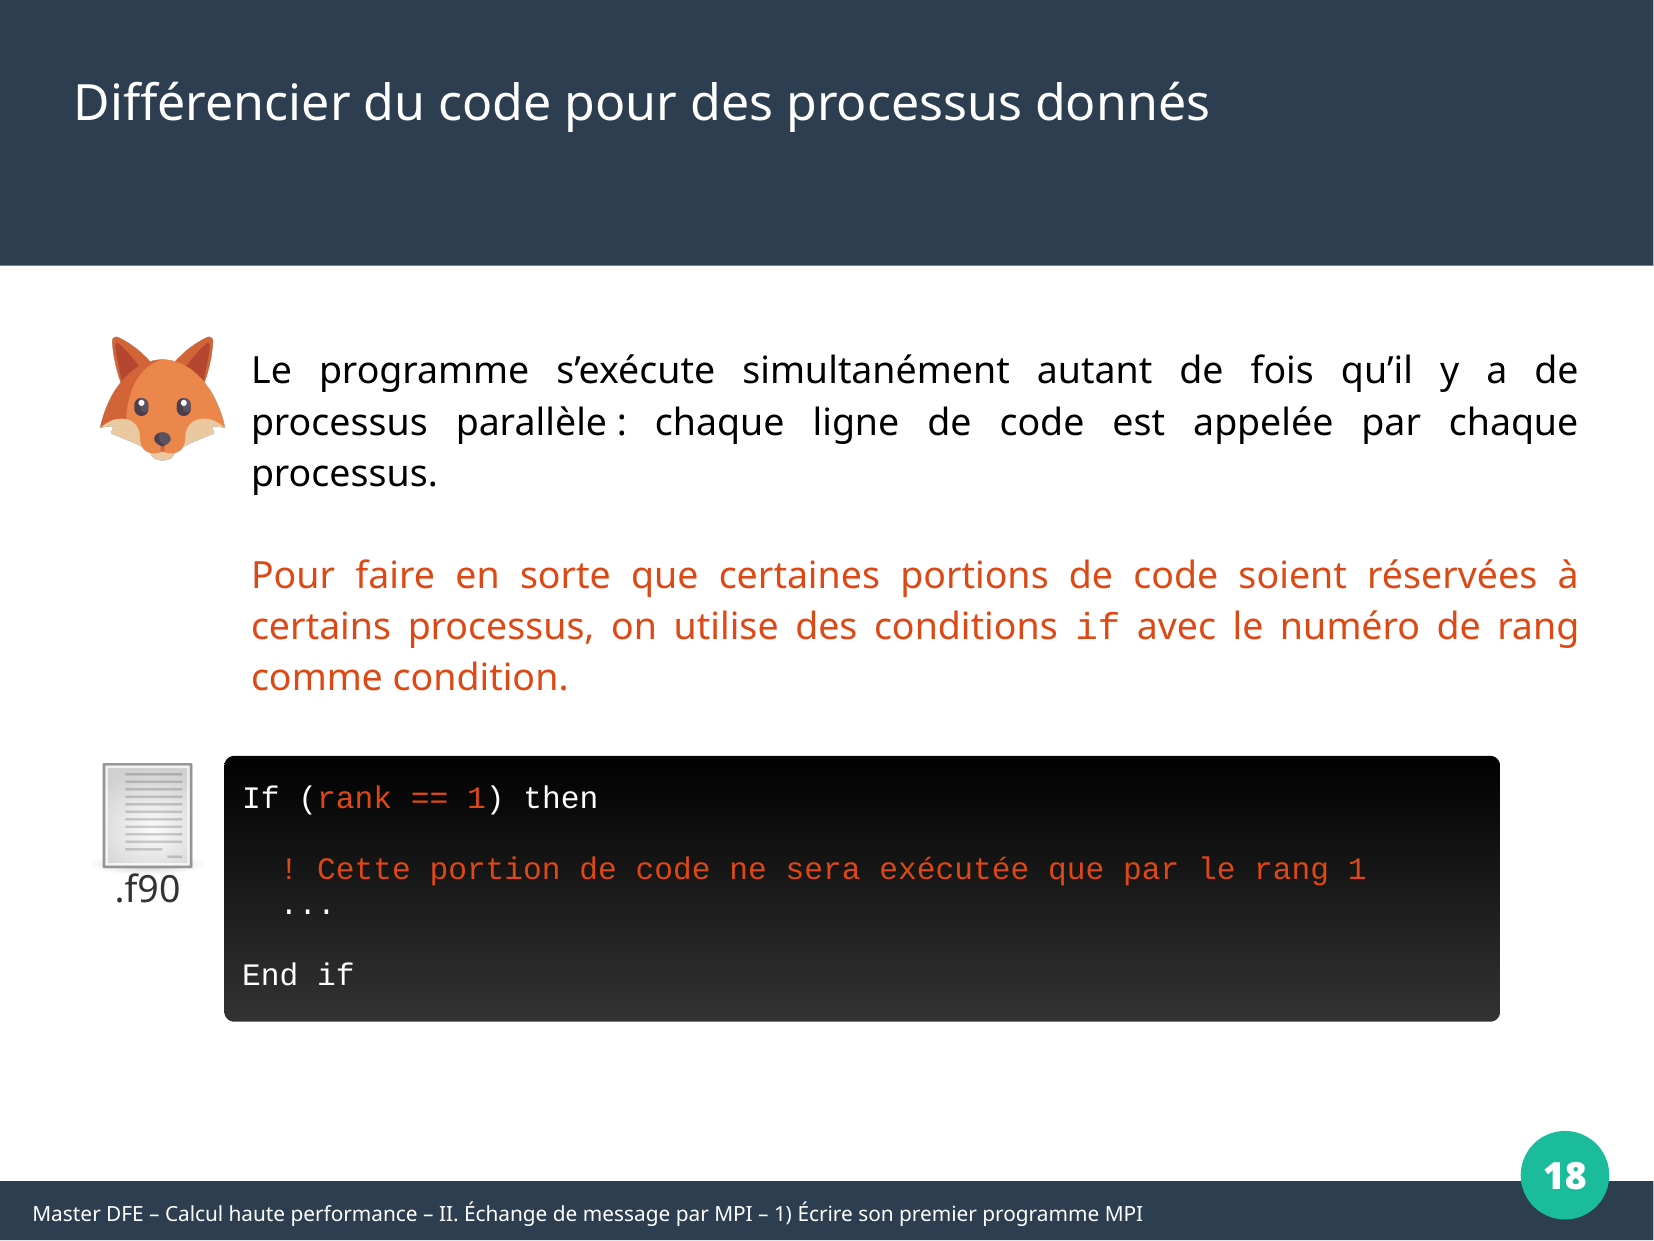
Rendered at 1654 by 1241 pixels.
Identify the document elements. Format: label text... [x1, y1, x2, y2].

text_box If (rank == 1) then ! Cette portion de code ne sera exécutée que par le rang 1 ... End if [224, 755, 1501, 1022]
text_box Différencier du code pour des processus donnés [59, 59, 1619, 254]
picture [88, 758, 207, 855]
text_box .f90 [70, 855, 225, 922]
text_box Le programme s’exécute simultanément autant de fois qu’il y a de processus parallèle : chaque ligne de code est appelée par chaque processus. Pour faire en sorte que certaines portions de code soient réservées à certains processus, on utilise des conditions if avec le numéro de rang comme condition. [236, 336, 1595, 658]
picture [100, 336, 225, 461]
text_box Master DFE – Calcul haute performance – II. Échange de message par MPI – 1) Écrire son premier programme MPI [17, 1191, 1436, 1235]
